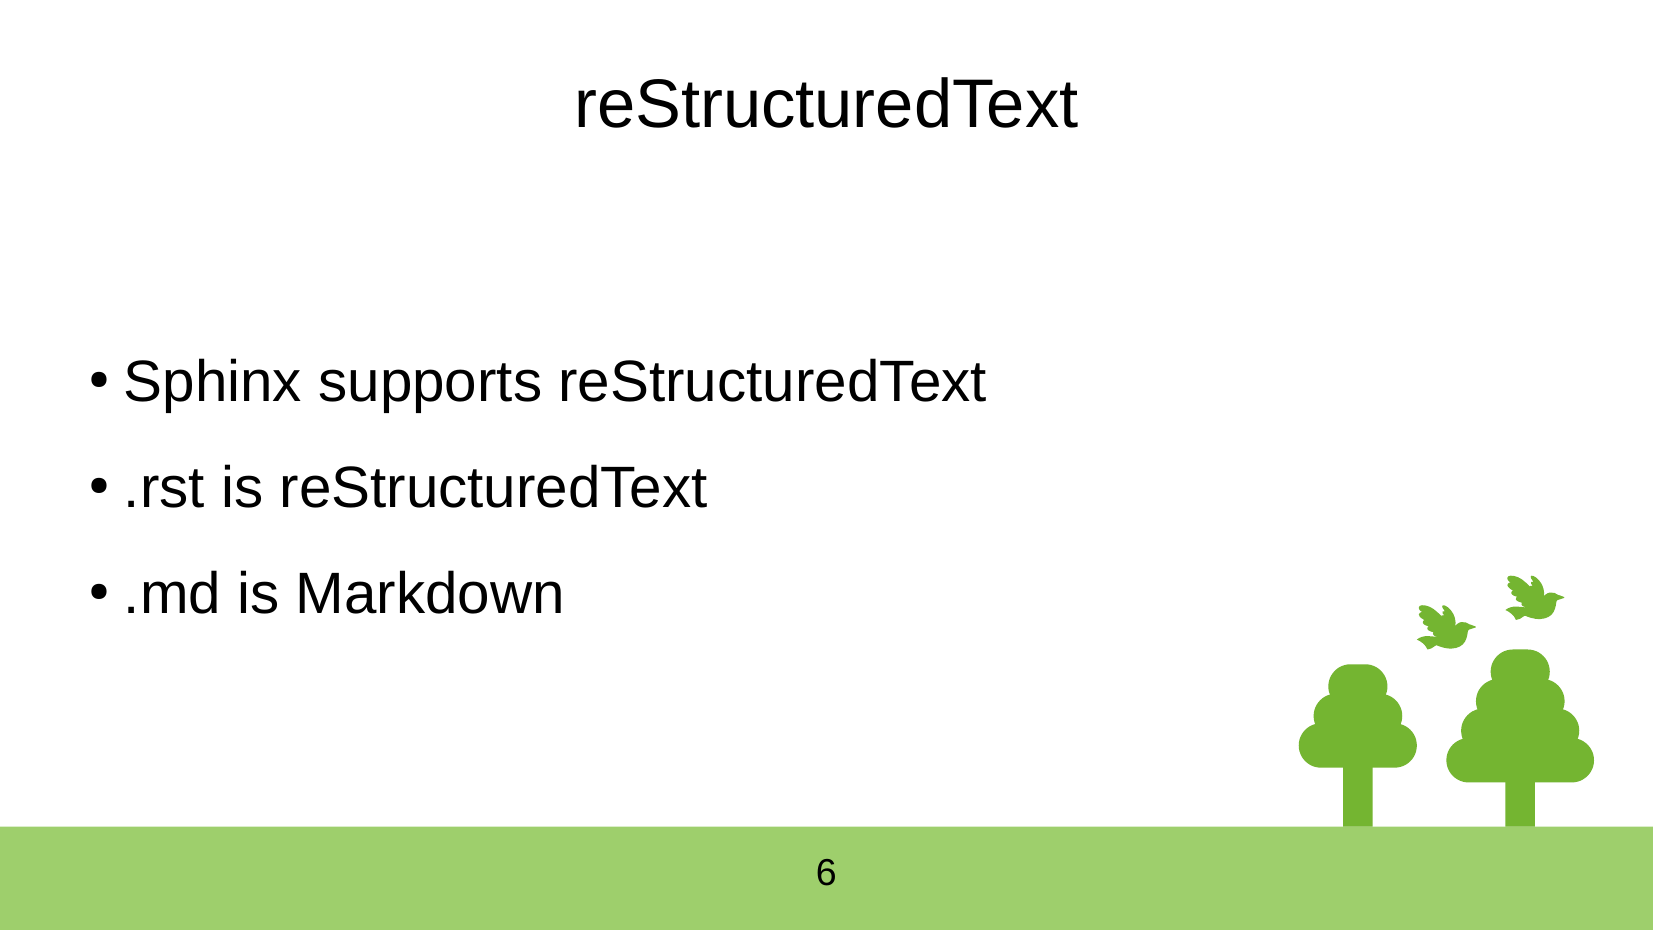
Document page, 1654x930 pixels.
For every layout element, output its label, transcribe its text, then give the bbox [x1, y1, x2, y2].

title reStructuredText [88, 29, 1565, 178]
text_box <number> [17, 844, 1636, 900]
text_box Sphinx supports reStructuredText .rst is reStructuredText .md is Markdown [88, 206, 1565, 768]
